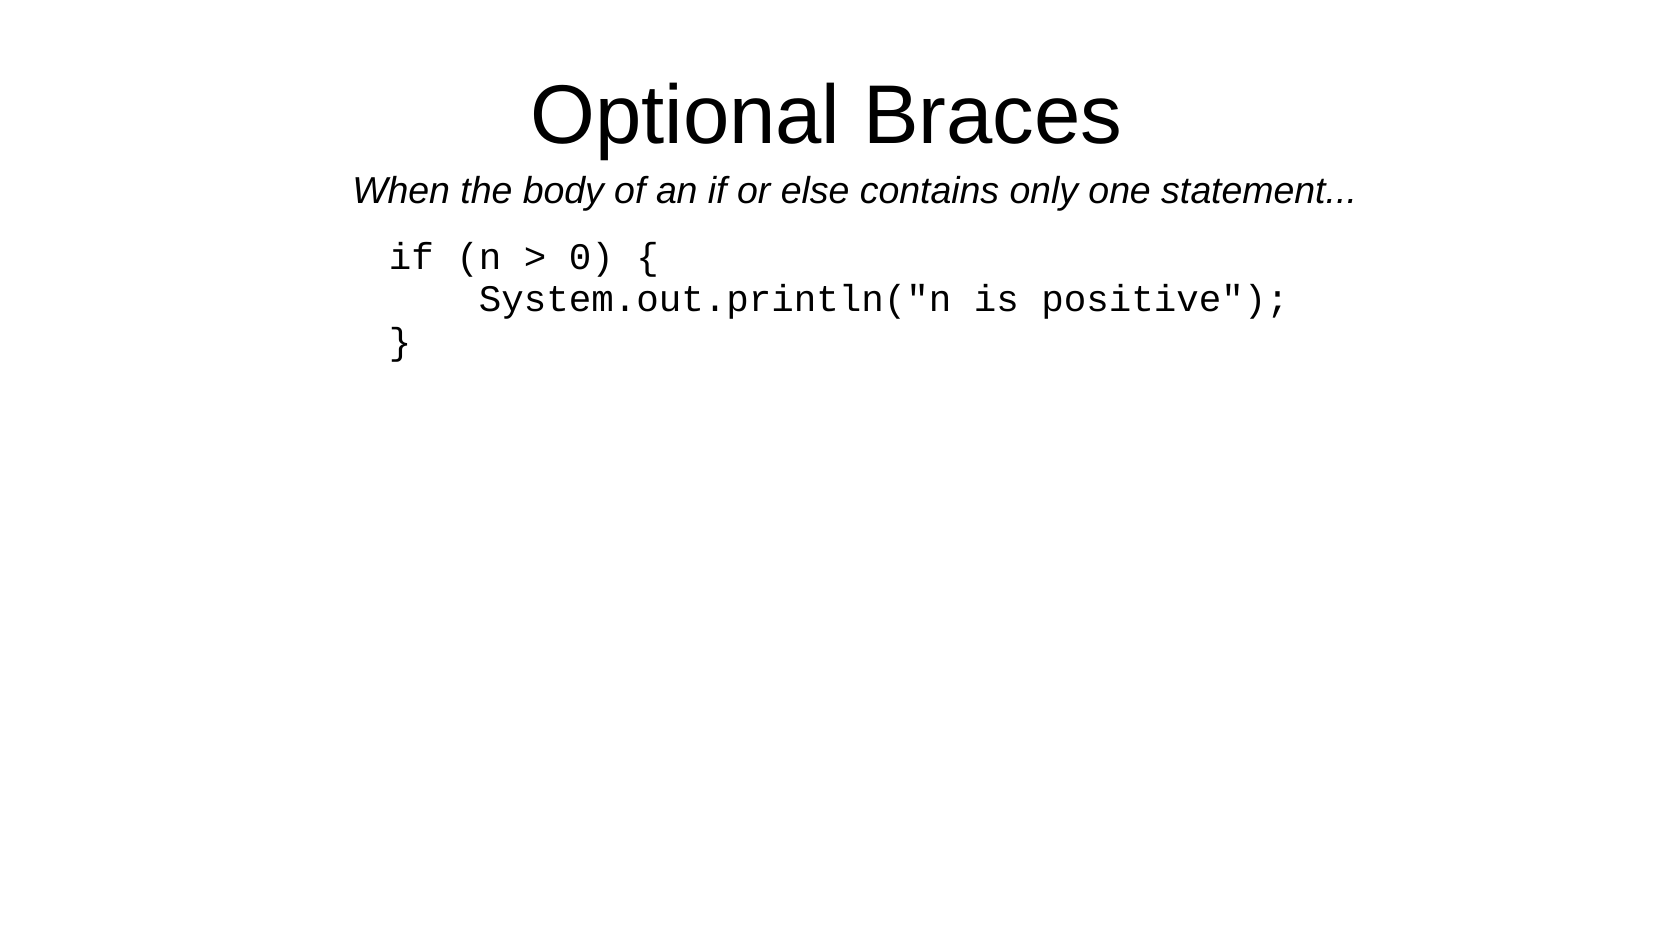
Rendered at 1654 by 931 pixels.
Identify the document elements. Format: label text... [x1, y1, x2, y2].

title Optional Braces [82, 37, 1571, 193]
text_box if (n > 0) { System.out.println("n is positive"); } [373, 230, 1304, 373]
text_box When the body of an if or else contains only one statement... [337, 161, 1373, 219]
